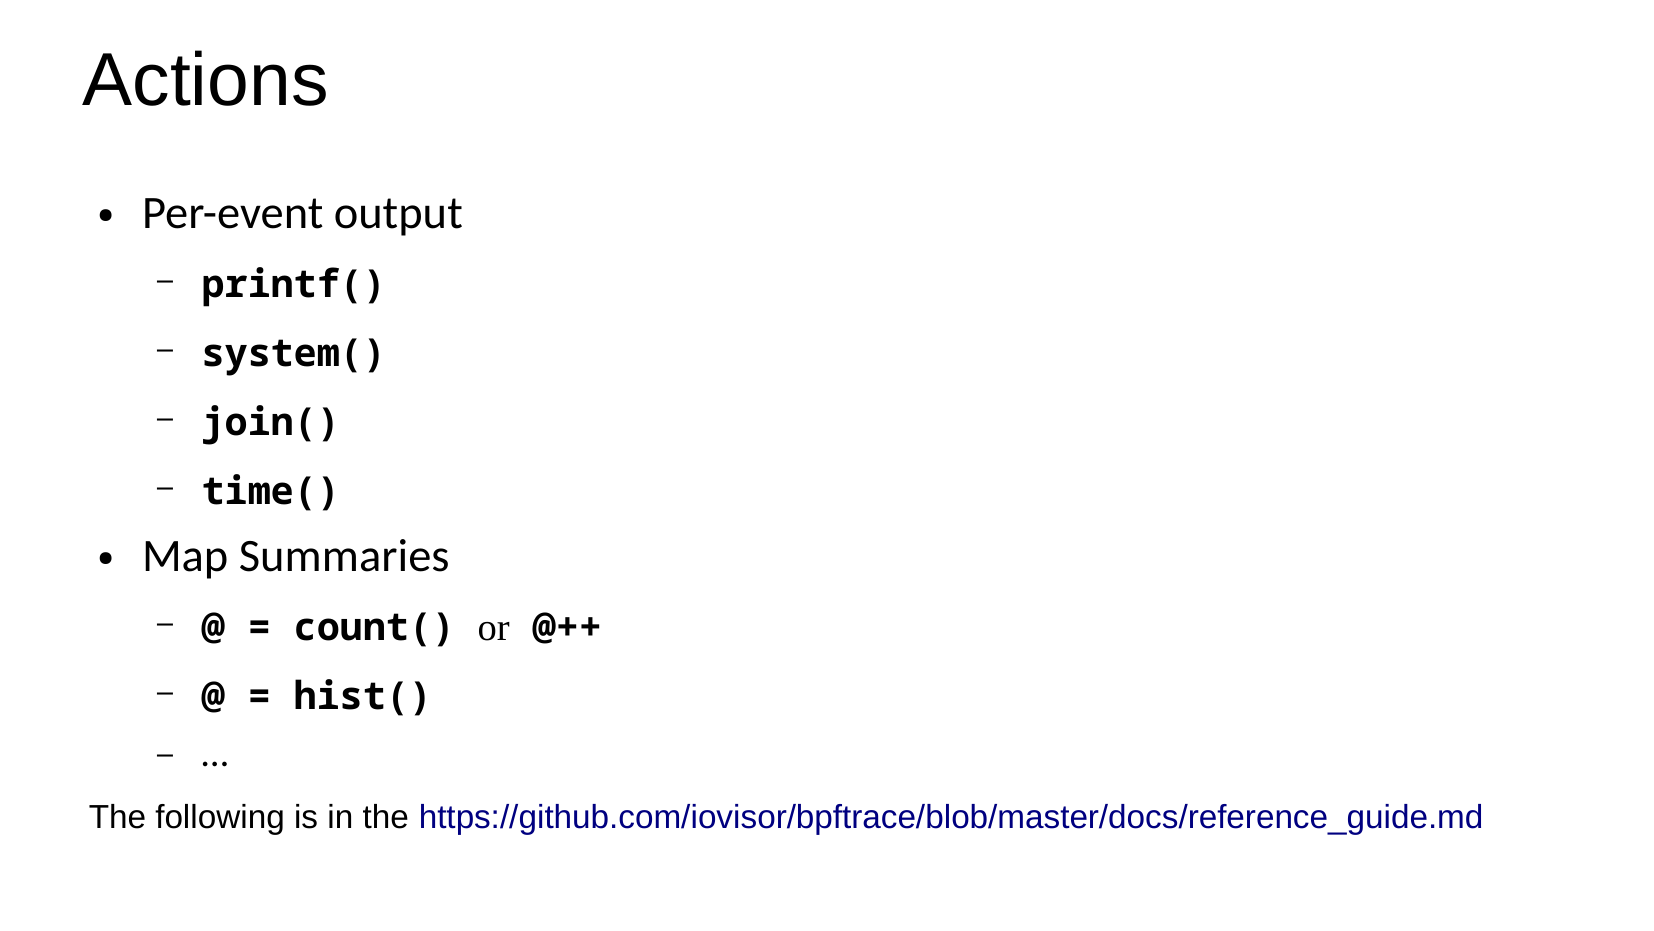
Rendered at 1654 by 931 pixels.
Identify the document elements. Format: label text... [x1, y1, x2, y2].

title Actions [82, 20, 1571, 139]
list Per-event output printf() system() join() time() Map Summaries @ = count() or @++ @ = hist() … [82, 193, 1571, 777]
text_box The following is in the https://github.com/iovisor/bpftrace/blob/master/docs/reference_guide.md [74, 791, 1561, 853]
